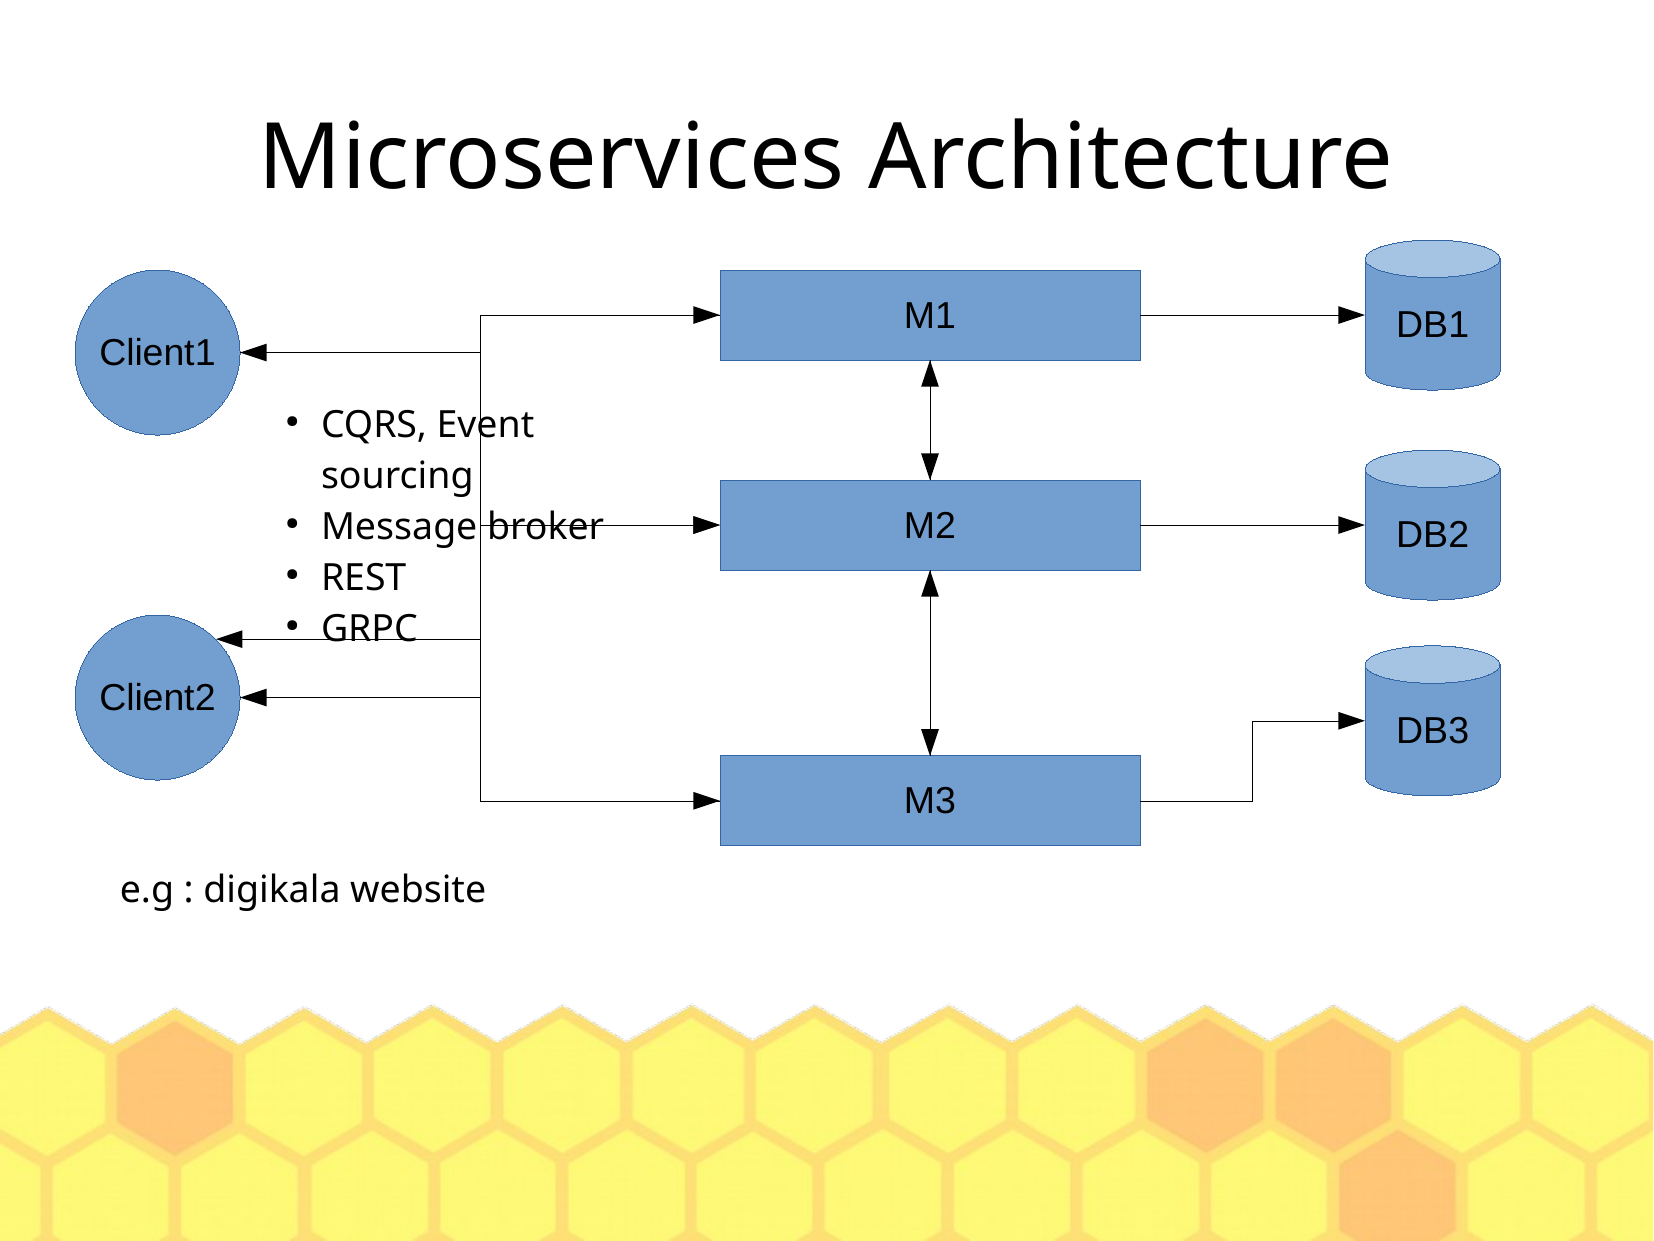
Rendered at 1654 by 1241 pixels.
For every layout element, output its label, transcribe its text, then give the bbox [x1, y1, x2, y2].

picture [0, 1001, 1654, 1241]
text_box DB3 [1365, 665, 1501, 796]
text_box M2 [720, 480, 1141, 571]
text_box M3 [720, 755, 1141, 846]
text_box DB1 [1365, 259, 1501, 391]
text_box e.g : digikala website [105, 855, 541, 912]
title Microservices Architecture [82, 49, 1571, 257]
text_box Client1 [75, 270, 241, 436]
text_box DB2 [1365, 469, 1501, 601]
text_box Client2 [75, 615, 241, 781]
text_box CQRS, Event sourcing Message broker REST GRPC [270, 390, 661, 616]
text_box M1 [720, 270, 1141, 361]
